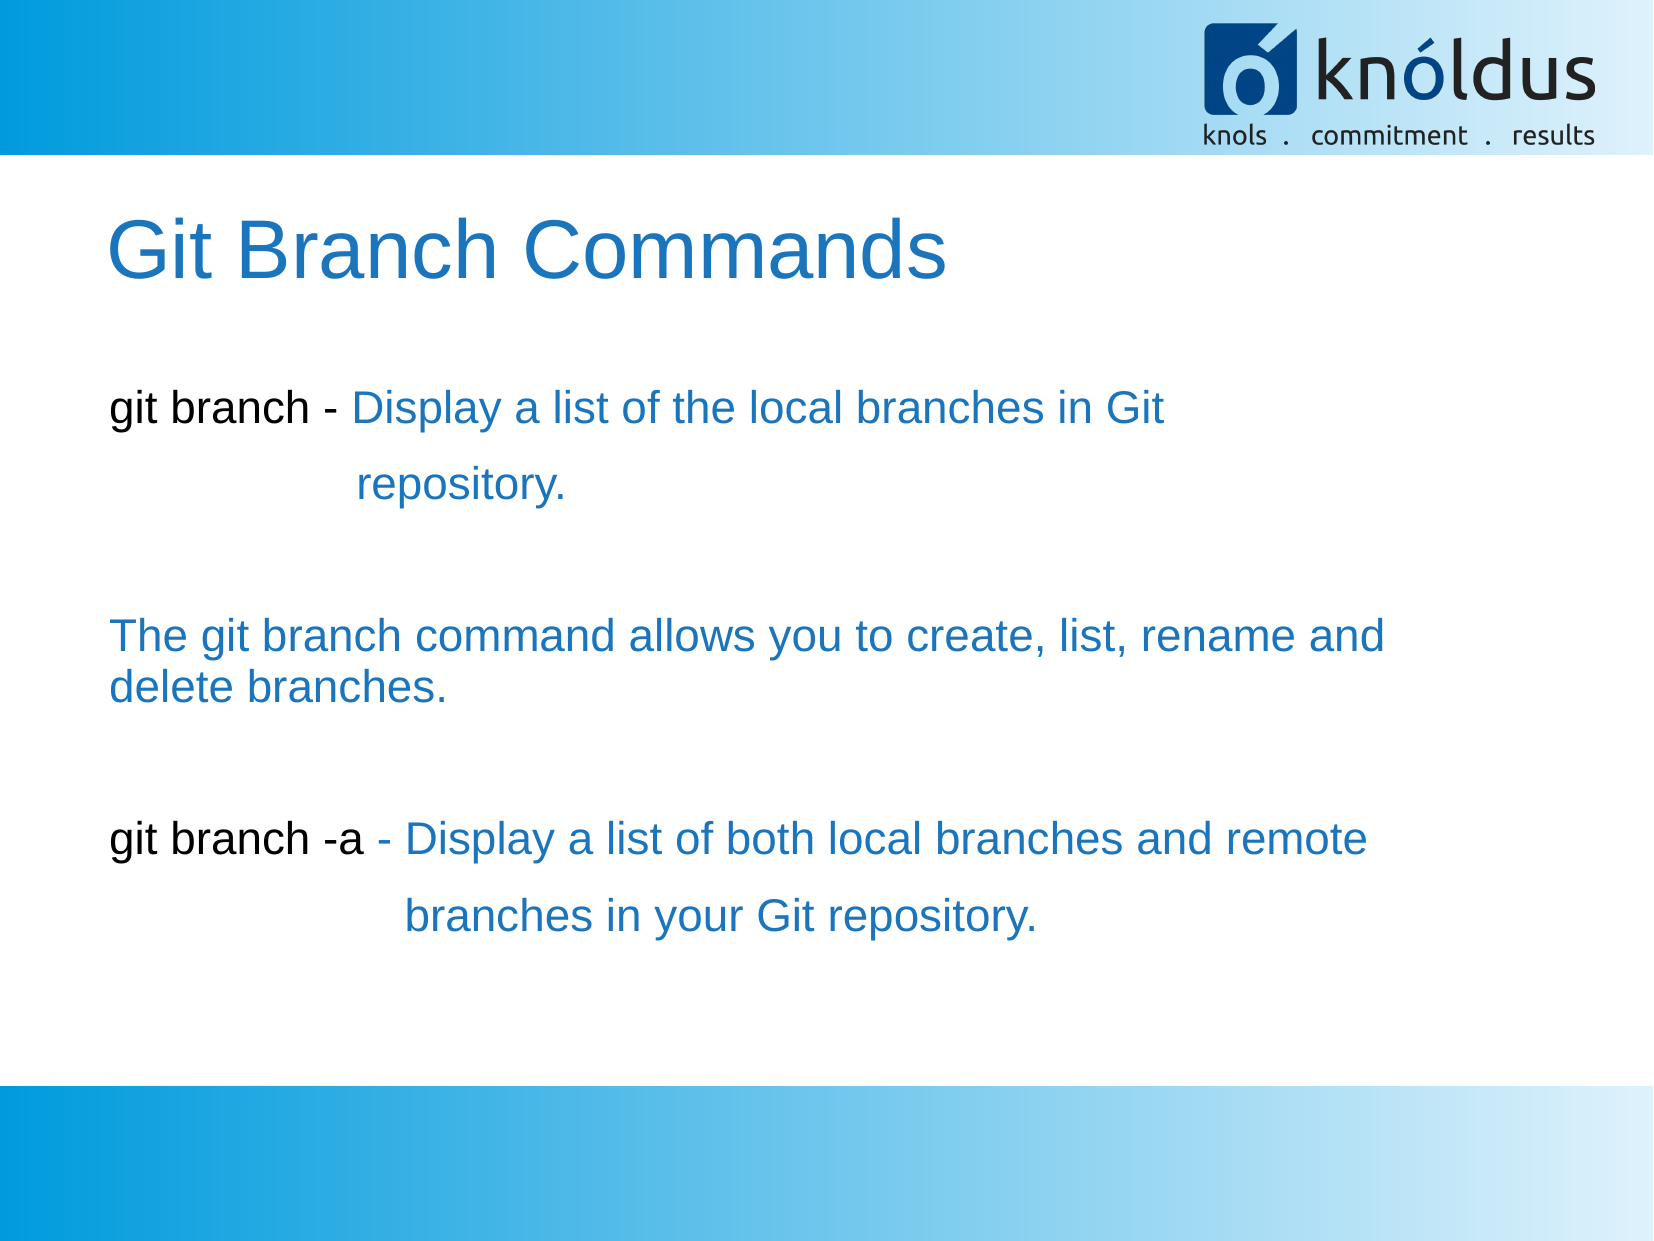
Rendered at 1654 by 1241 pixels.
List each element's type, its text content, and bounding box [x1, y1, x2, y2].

title Git Branch Commands [70, 203, 1205, 390]
text_box git branch - Display a list of the local branches in Git repository. The git branch command allows you to create, list, rename and delete branches. git branch -a - Display a list of both local branches and remote branches in your Git repository. [94, 374, 1406, 1025]
picture [1204, 23, 1595, 145]
